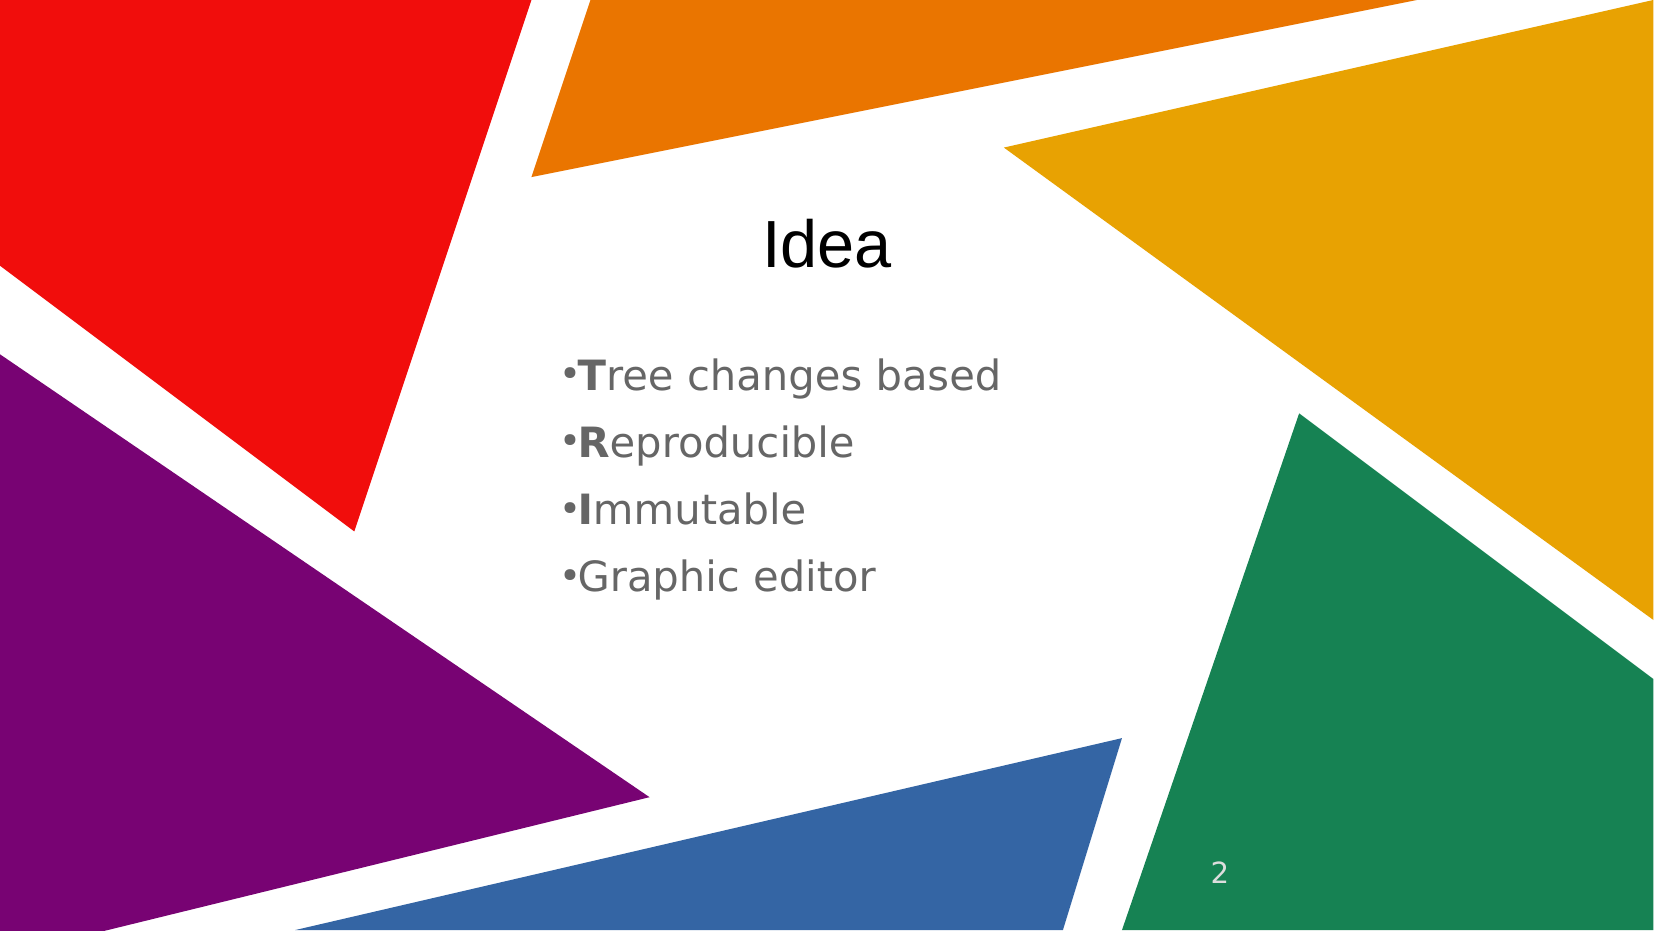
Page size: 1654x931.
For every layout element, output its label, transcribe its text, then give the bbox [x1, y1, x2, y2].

list Tree changes based Reproducible Immutable Graphic editor [562, 354, 1272, 768]
text_box [1210, 856, 1595, 916]
title Idea [488, 200, 1165, 282]
